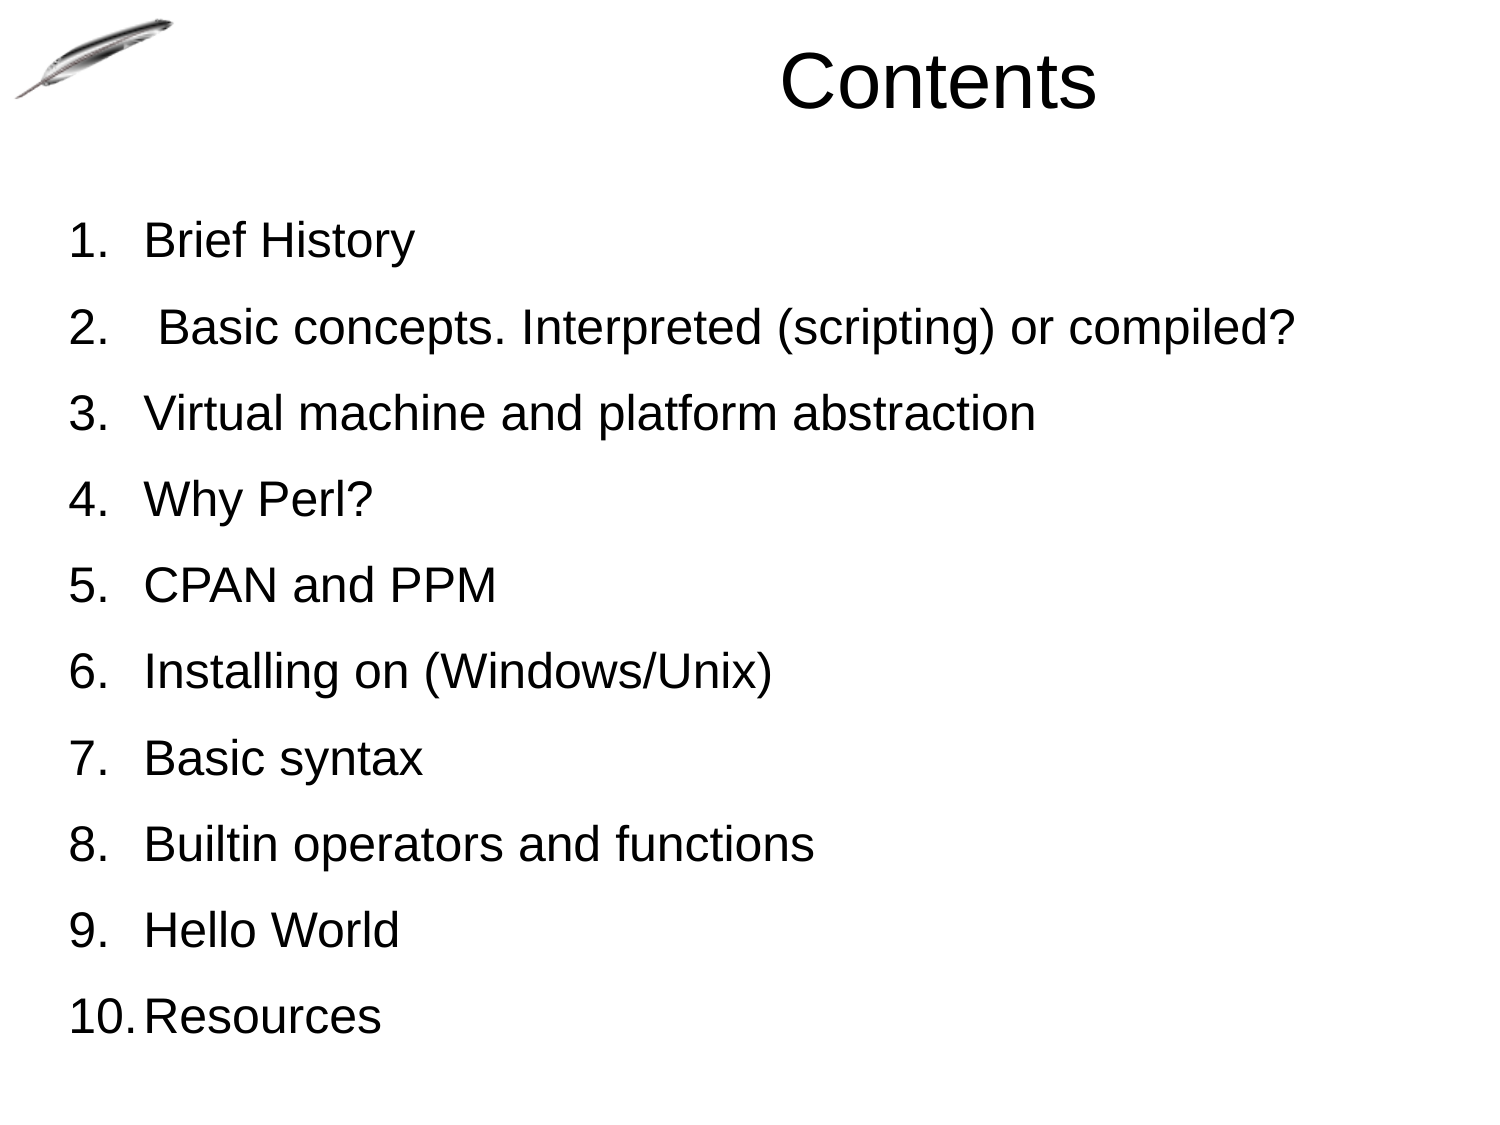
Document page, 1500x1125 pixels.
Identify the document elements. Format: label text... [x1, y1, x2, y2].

picture [11, 17, 179, 101]
title Contents [419, 11, 1459, 161]
list Brief History Basic concepts. Interpreted (scripting) or compiled? Virtual machine and platform abstraction Why Perl? CPAN and PPM Installing on (Windows/Unix) Basic syntax Builtin operators and functions Hello World Resources [53, 208, 1447, 1083]
